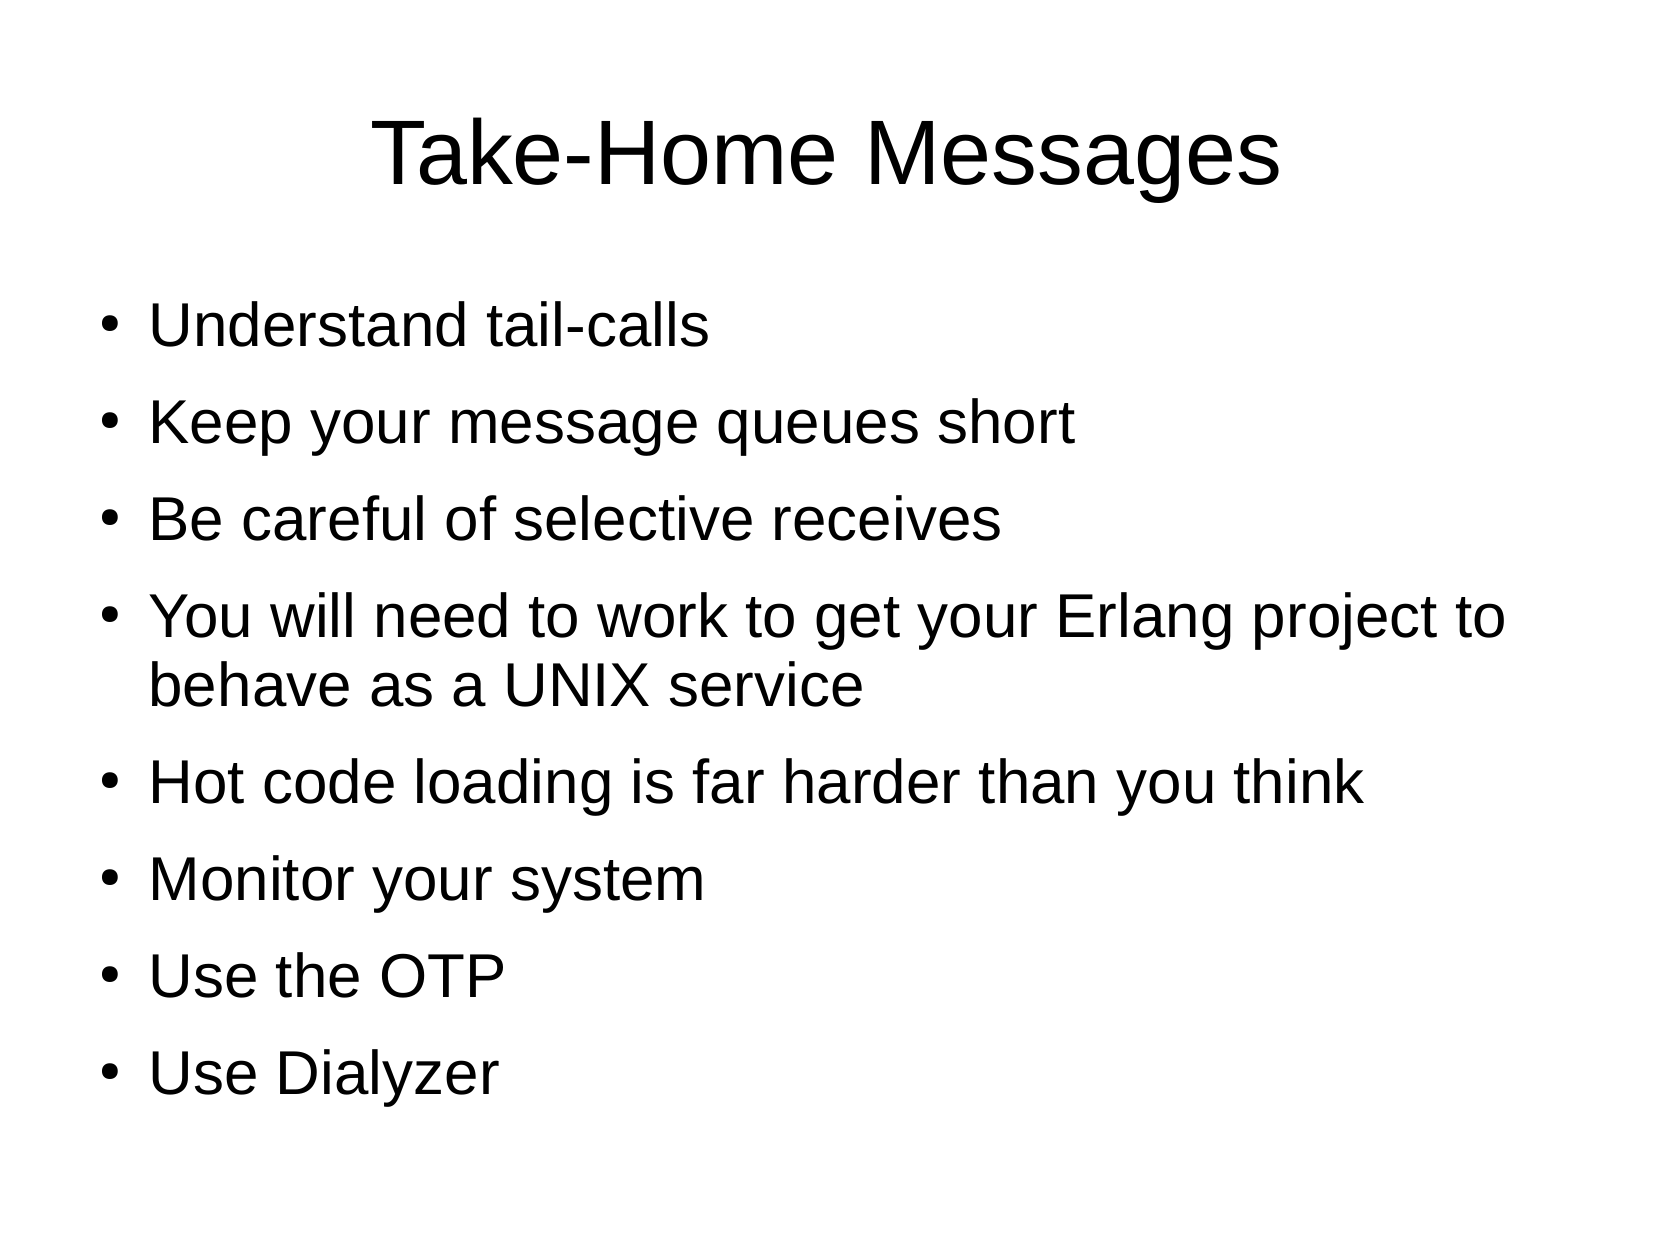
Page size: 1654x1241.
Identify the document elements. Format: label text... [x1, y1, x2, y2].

title Take-Home Messages [82, 49, 1571, 257]
list Understand tail-calls Keep your message queues short Be careful of selective receives You will need to work to get your Erlang project to behave as a UNIX service Hot code loading is far harder than you think Monitor your system Use the OTP Use Dialyzer [82, 290, 1571, 1109]
